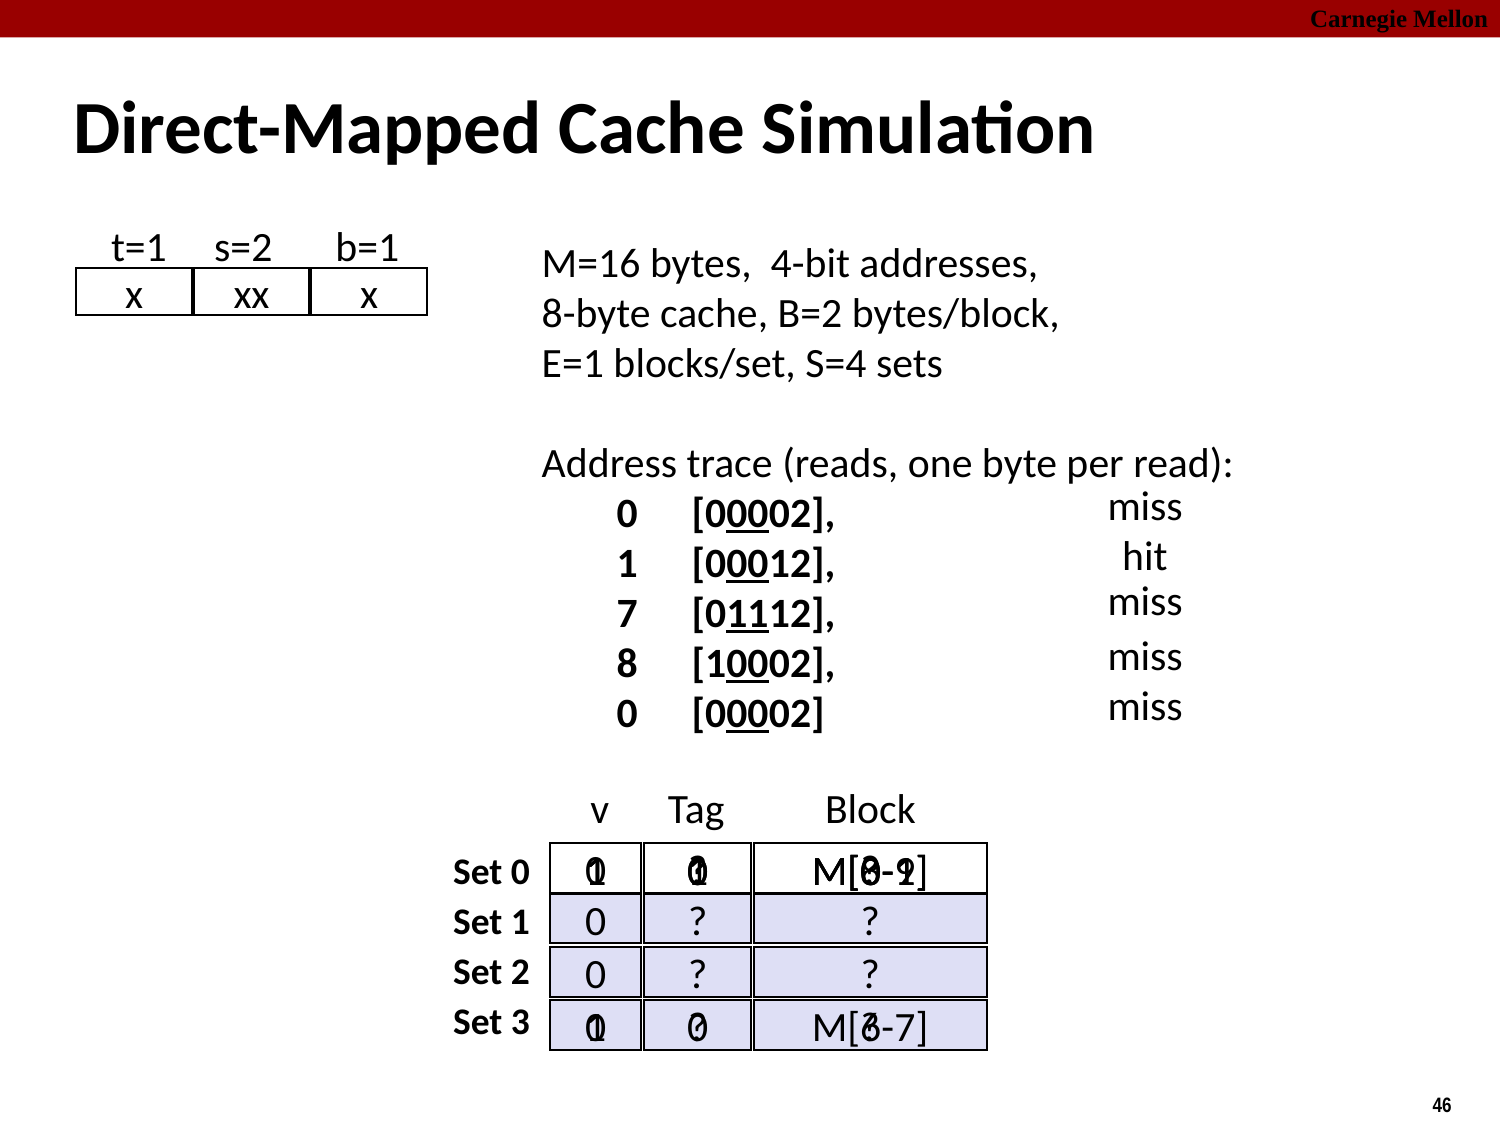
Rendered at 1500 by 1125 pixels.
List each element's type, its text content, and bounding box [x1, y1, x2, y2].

text_box miss [1092, 686, 1198, 734]
text_box M[0-1] [753, 843, 987, 894]
text_box ? [644, 894, 752, 944]
text_box xx [193, 267, 310, 315]
title Direct-Mapped Cache Simulation [58, 71, 1304, 197]
text_box 0 [644, 843, 752, 894]
text_box miss [1092, 581, 1198, 630]
text_box Set 1 [438, 889, 545, 939]
text_box v [575, 774, 625, 840]
text_box ? [753, 946, 987, 997]
text_box 1 [549, 843, 642, 894]
text_box miss [1092, 636, 1198, 685]
text_box s=2 [199, 212, 288, 267]
text_box ? [644, 946, 752, 997]
text_box 0 [549, 946, 642, 997]
text_box x [76, 267, 192, 315]
text_box 1 [549, 1000, 642, 1051]
text_box M=16 bytes, 4-bit addresses, 8-byte cache, B=2 bytes/block, E=1 blocks/set, S=4 sets Address trace (reads, one byte per read): 0 [00002], 1 [00012], 7 [01112], 8 [10002], 0 [00002] [526, 228, 1500, 744]
text_box Set 2 [438, 939, 545, 989]
text_box hit [1107, 536, 1183, 581]
text_box M[6-7] [753, 1000, 987, 1051]
text_box ? [753, 894, 987, 944]
text_box b=1 [320, 212, 415, 267]
text_box Set 0 [438, 839, 545, 889]
text_box x [311, 267, 427, 315]
text_box Set 3 [438, 989, 545, 1050]
text_box Tag [653, 774, 740, 840]
text_box t=1 [96, 212, 183, 278]
text_box miss [1092, 486, 1198, 535]
text_box 0 [644, 1000, 752, 1051]
text_box 0 [549, 894, 642, 944]
text_box Block [810, 774, 931, 840]
